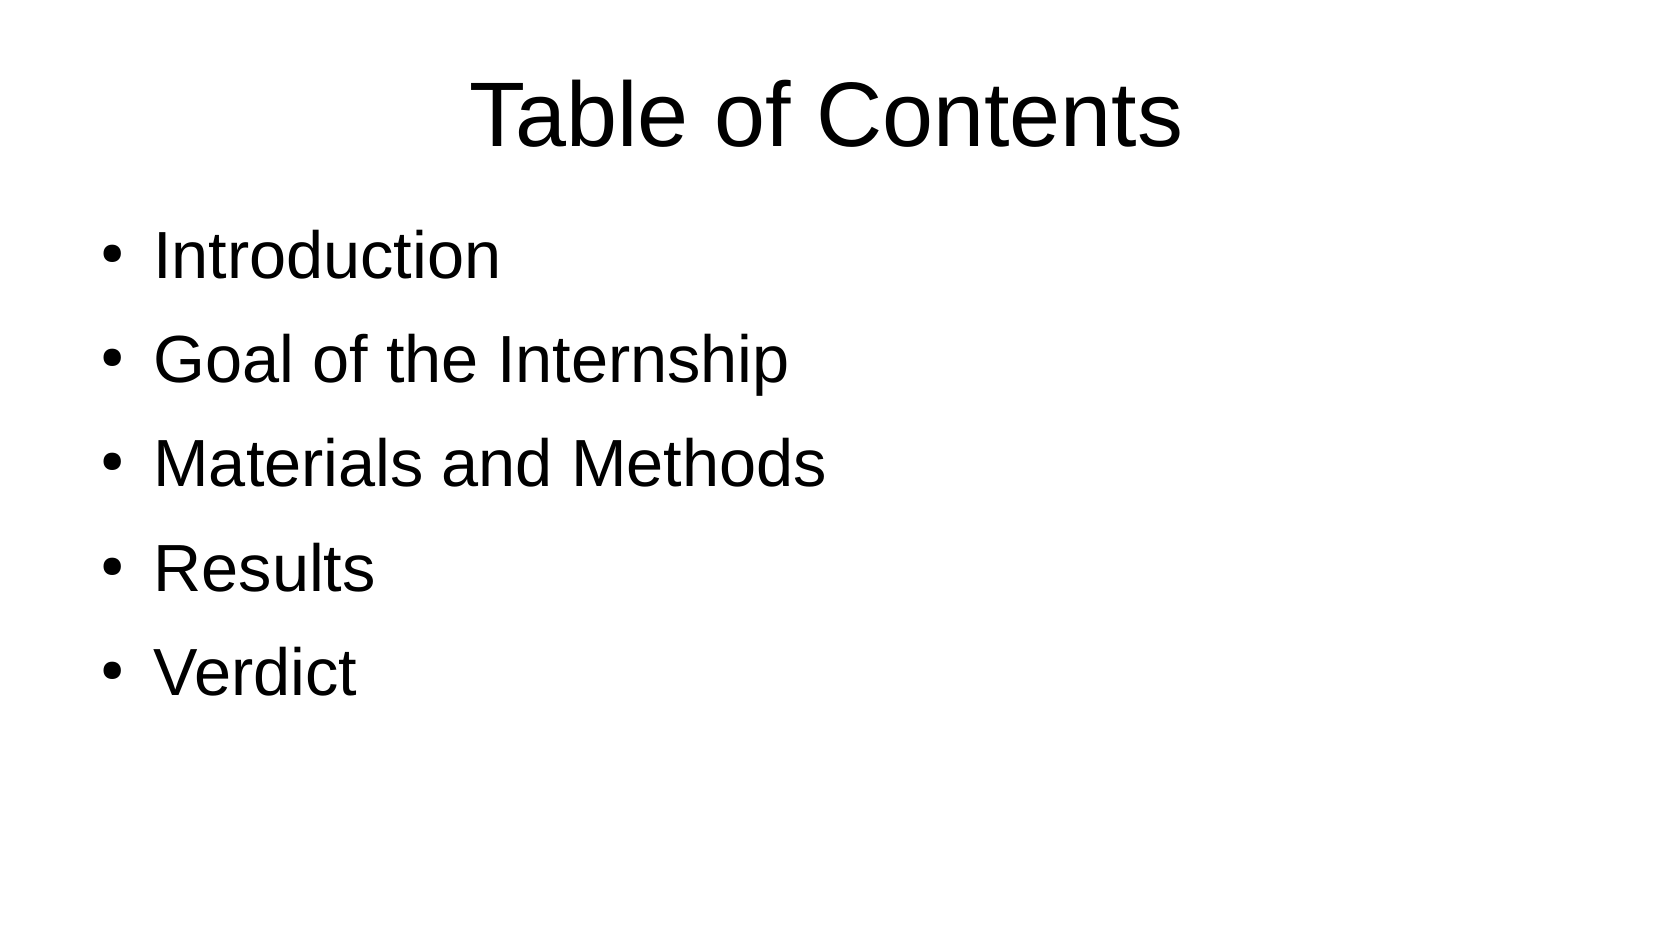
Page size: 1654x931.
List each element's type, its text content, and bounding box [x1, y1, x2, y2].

title Table of Contents [82, 37, 1571, 193]
list Introduction Goal of the Internship Materials and Methods Results Verdict [82, 217, 1571, 758]
